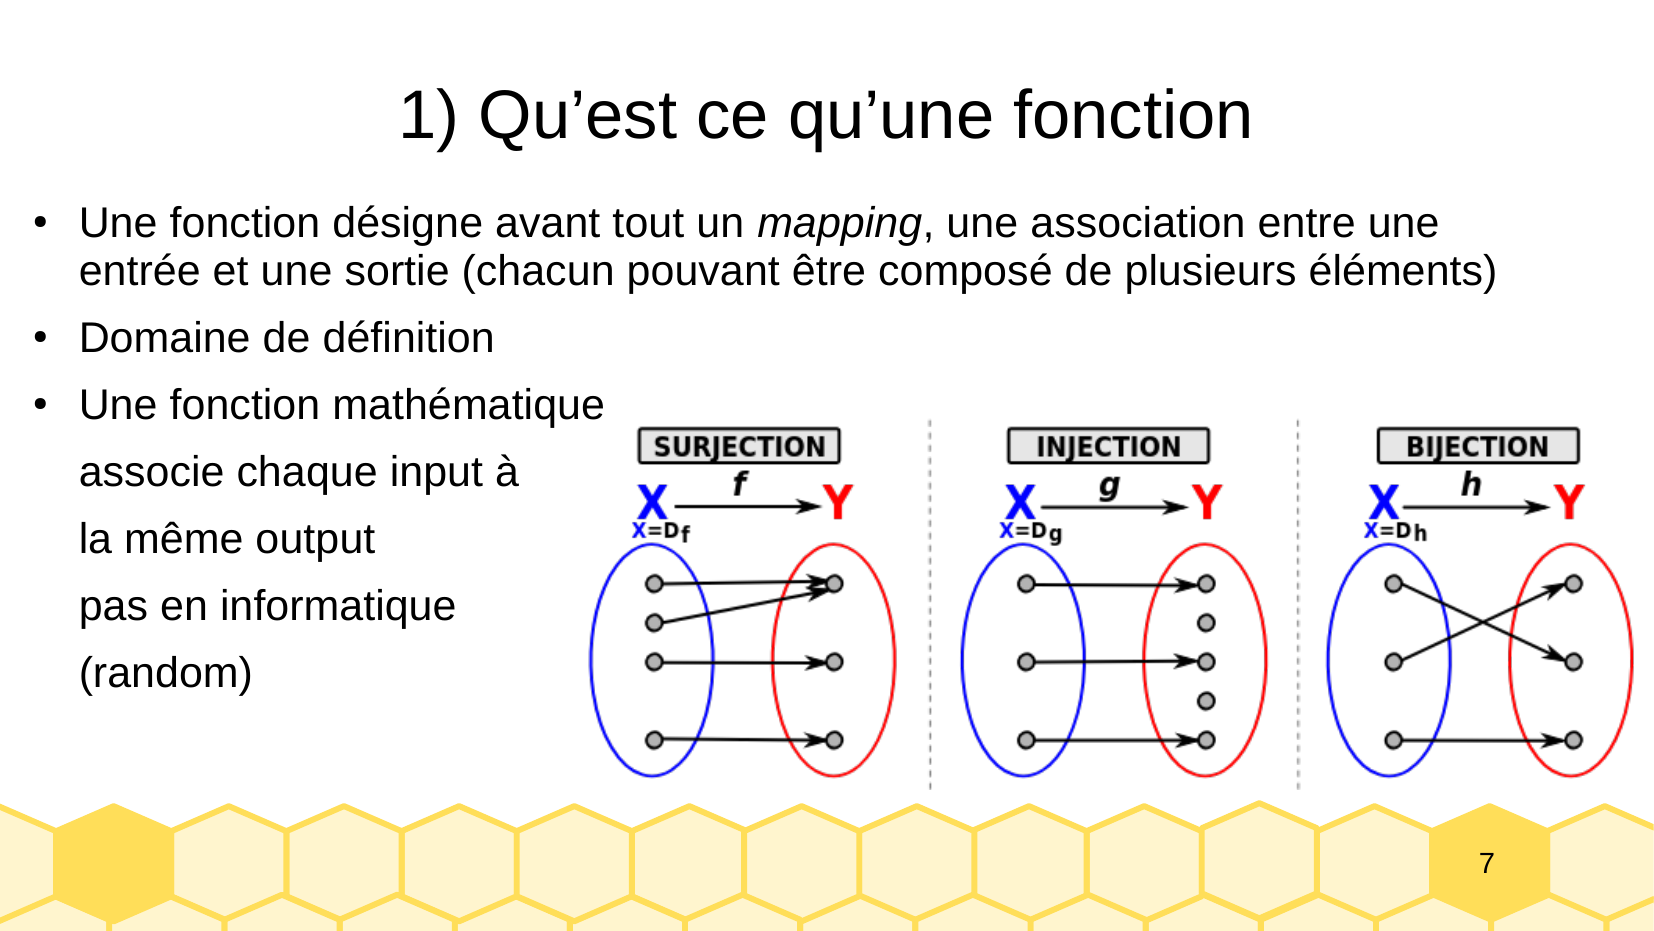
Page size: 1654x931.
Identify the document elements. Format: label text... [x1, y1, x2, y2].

title 1) Qu’est ce qu’une fonction [82, 37, 1571, 193]
list Une fonction désigne avant tout un mapping, une association entre une entrée et une sortie (chacun pouvant être composé de plusieurs éléments) Domaine de définition Une fonction mathématique associe chaque input à la même output pas en informatique (random) [17, 198, 1506, 739]
picture [559, 413, 1654, 804]
